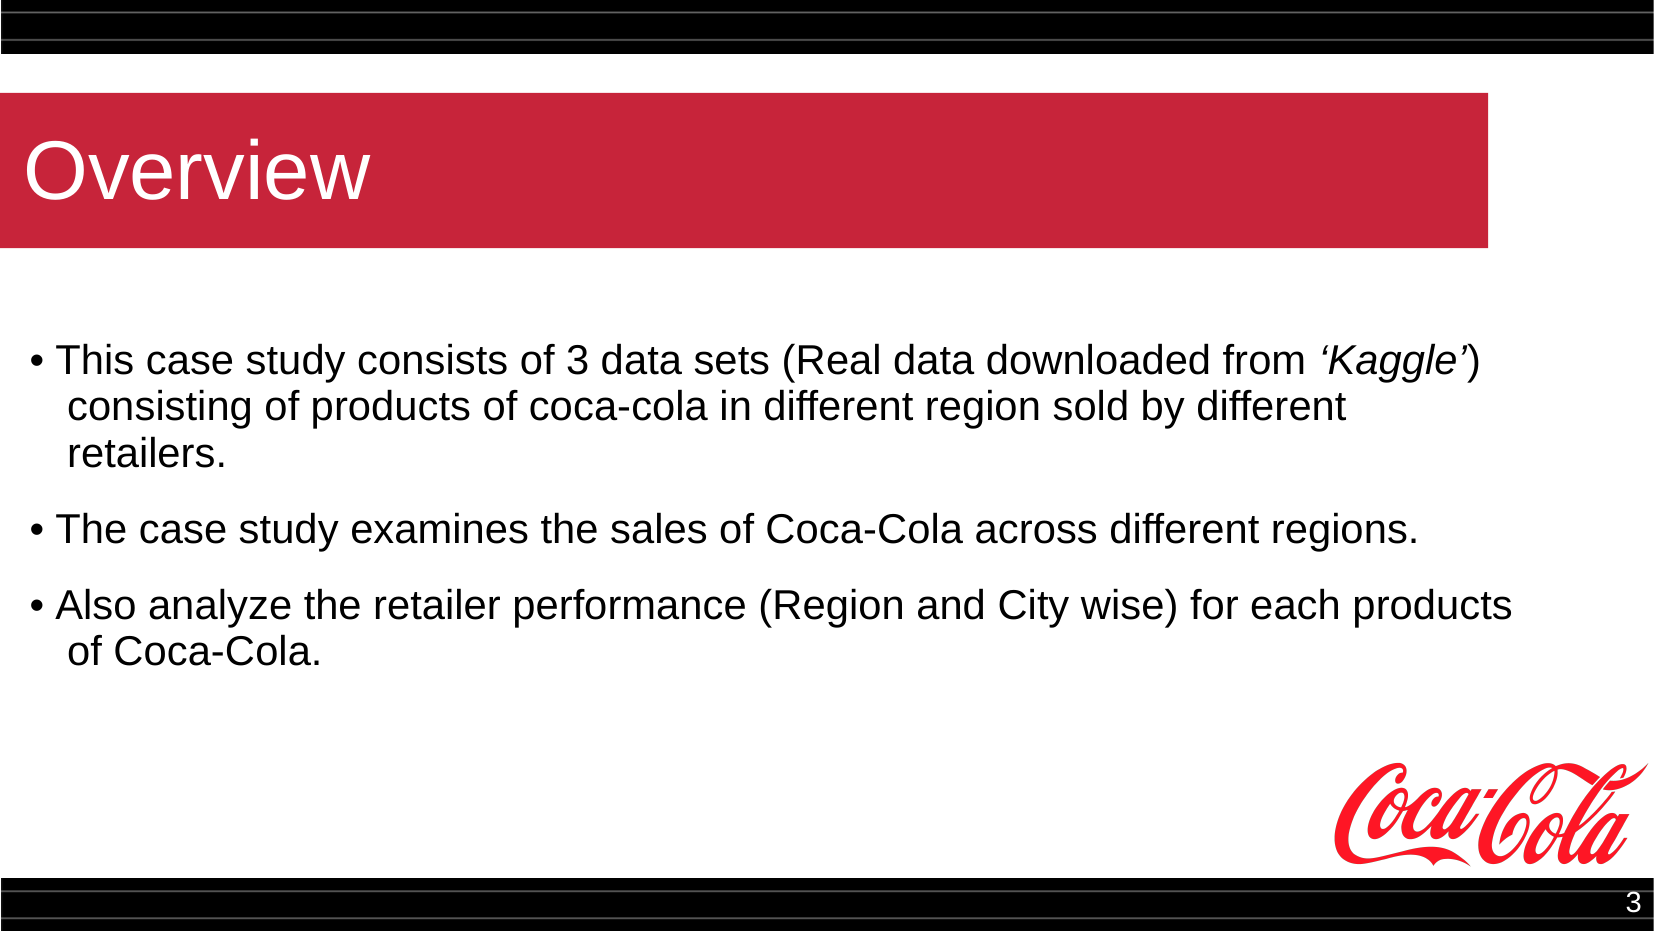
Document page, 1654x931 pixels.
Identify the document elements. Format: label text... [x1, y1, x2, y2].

picture [1, 725, 1654, 931]
picture [1, 0, 1654, 54]
title Overview [0, 92, 1489, 249]
list • This case study consists of 3 data sets (Real data downloaded from ‘Kaggle’) consisting of products of coca-cola in different region sold by different retailers. • The case study examines the sales of Coca-Cola across different regions. • Also analyze the retailer performance (Region and City wise) for each products of Coca-Cola. [29, 336, 1518, 916]
